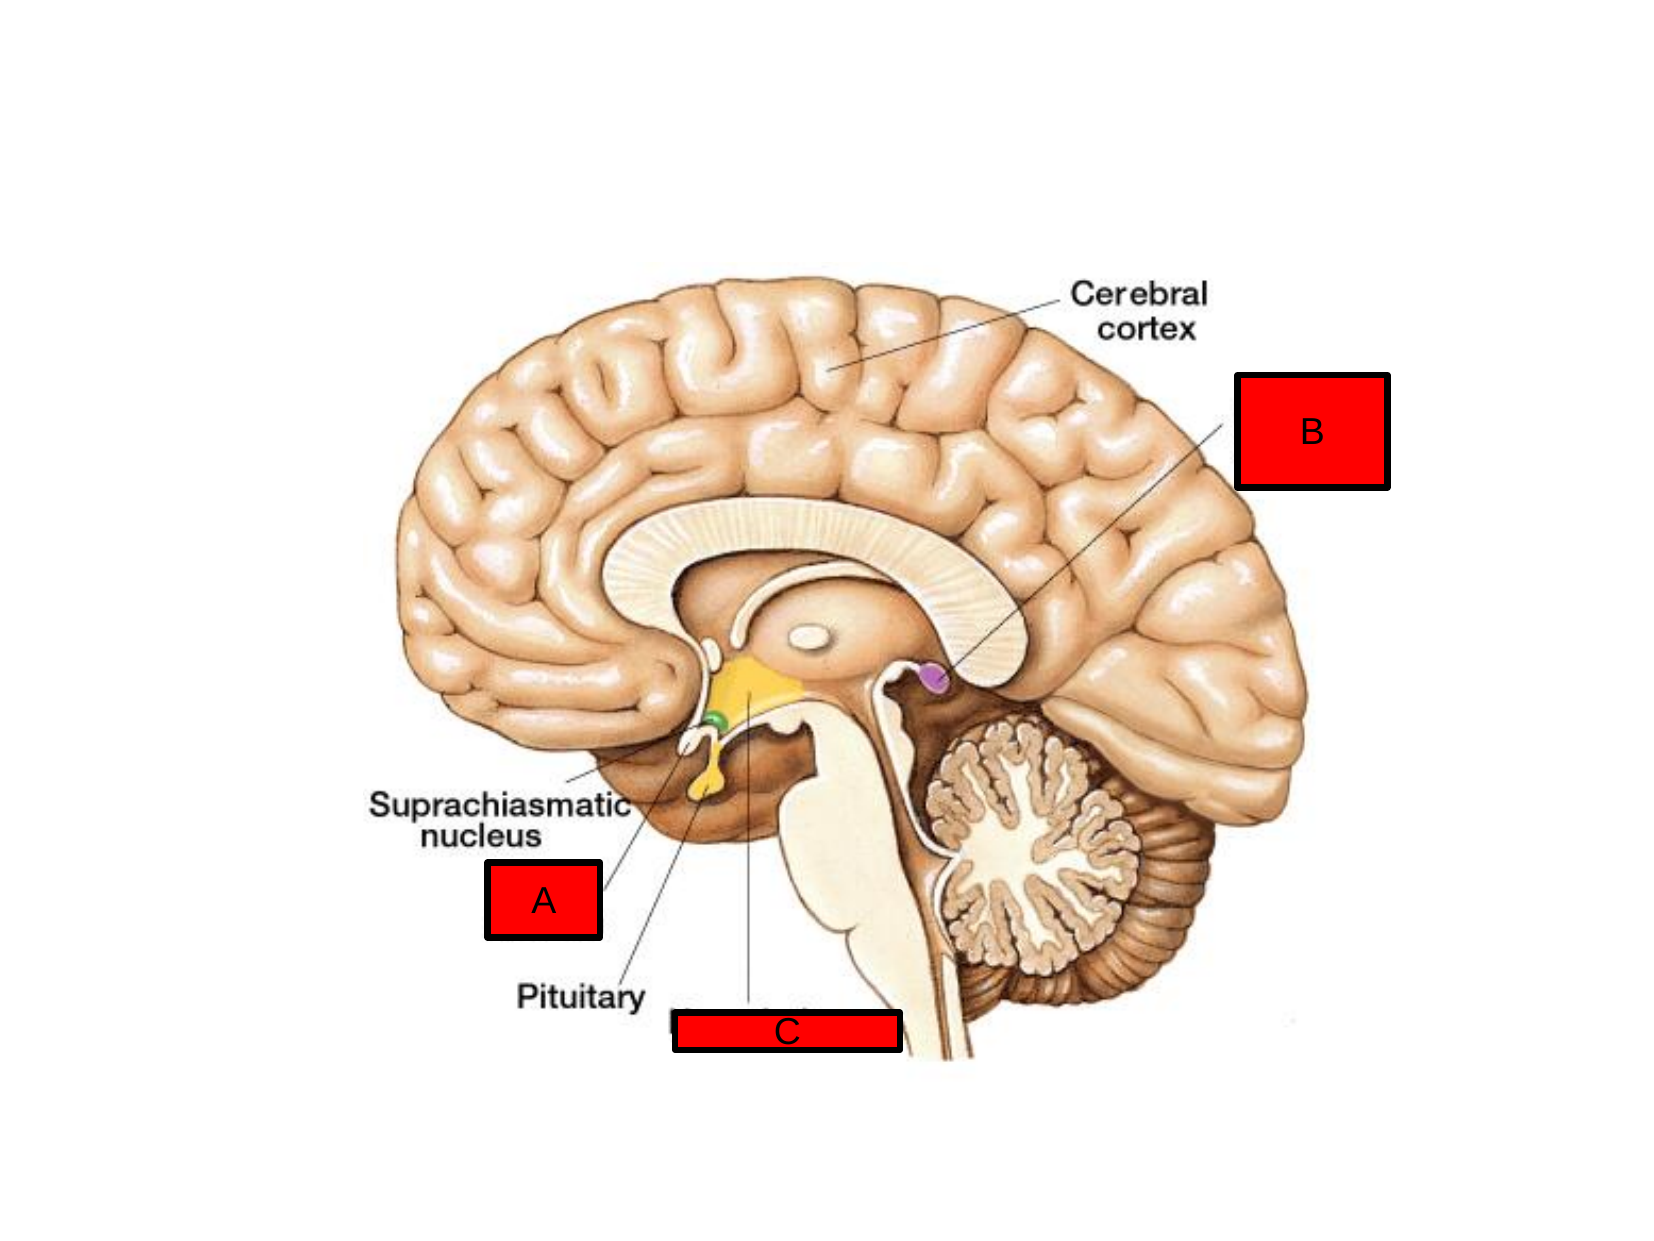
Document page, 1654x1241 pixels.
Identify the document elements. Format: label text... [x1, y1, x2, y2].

text_box C [675, 1012, 901, 1051]
text_box A [487, 862, 601, 938]
text_box B [1237, 375, 1388, 488]
picture [363, 262, 1388, 1113]
